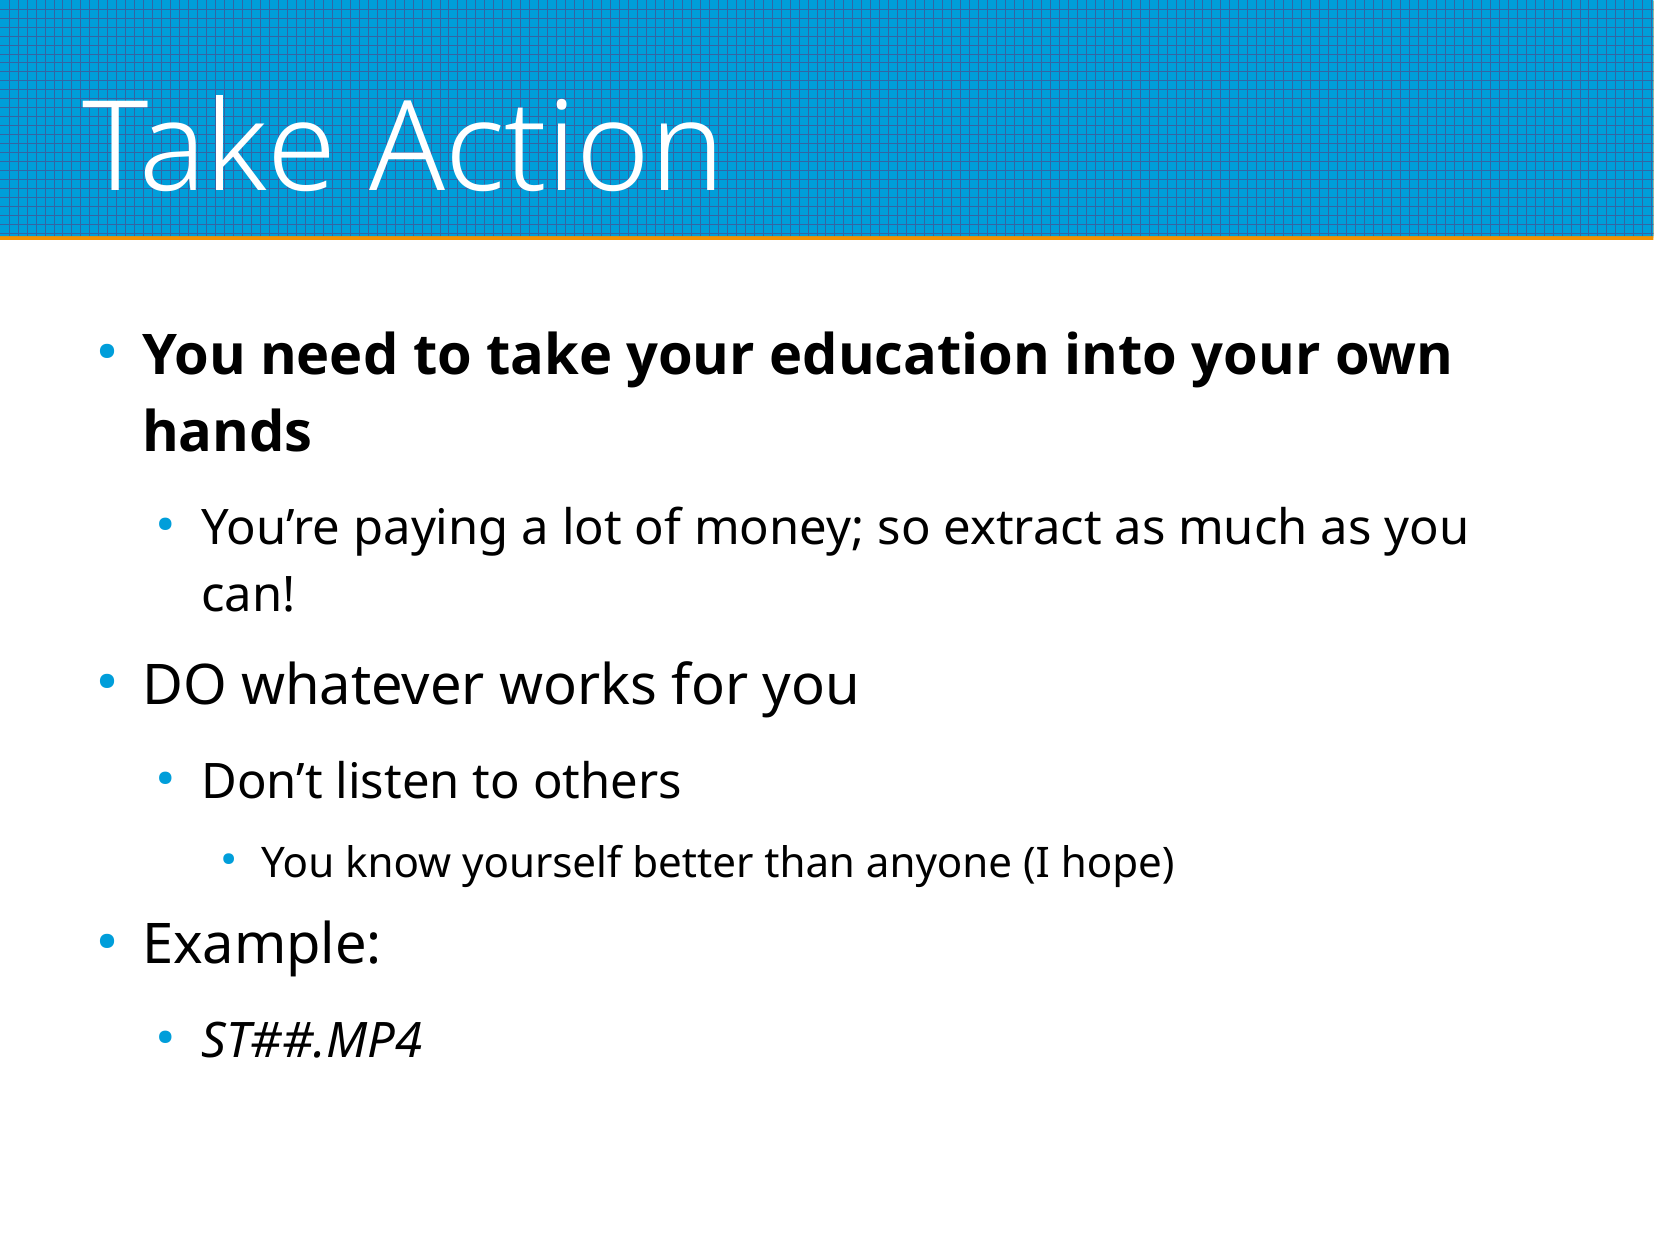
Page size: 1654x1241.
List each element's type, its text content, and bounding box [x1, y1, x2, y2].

list You need to take your education into your own hands You’re paying a lot of money; so extract as much as you can! DO whatever works for you Don’t listen to others You know yourself better than anyone (I hope) Example: ST##.MP4 [82, 314, 1563, 1081]
title Take Action [82, 19, 1571, 227]
